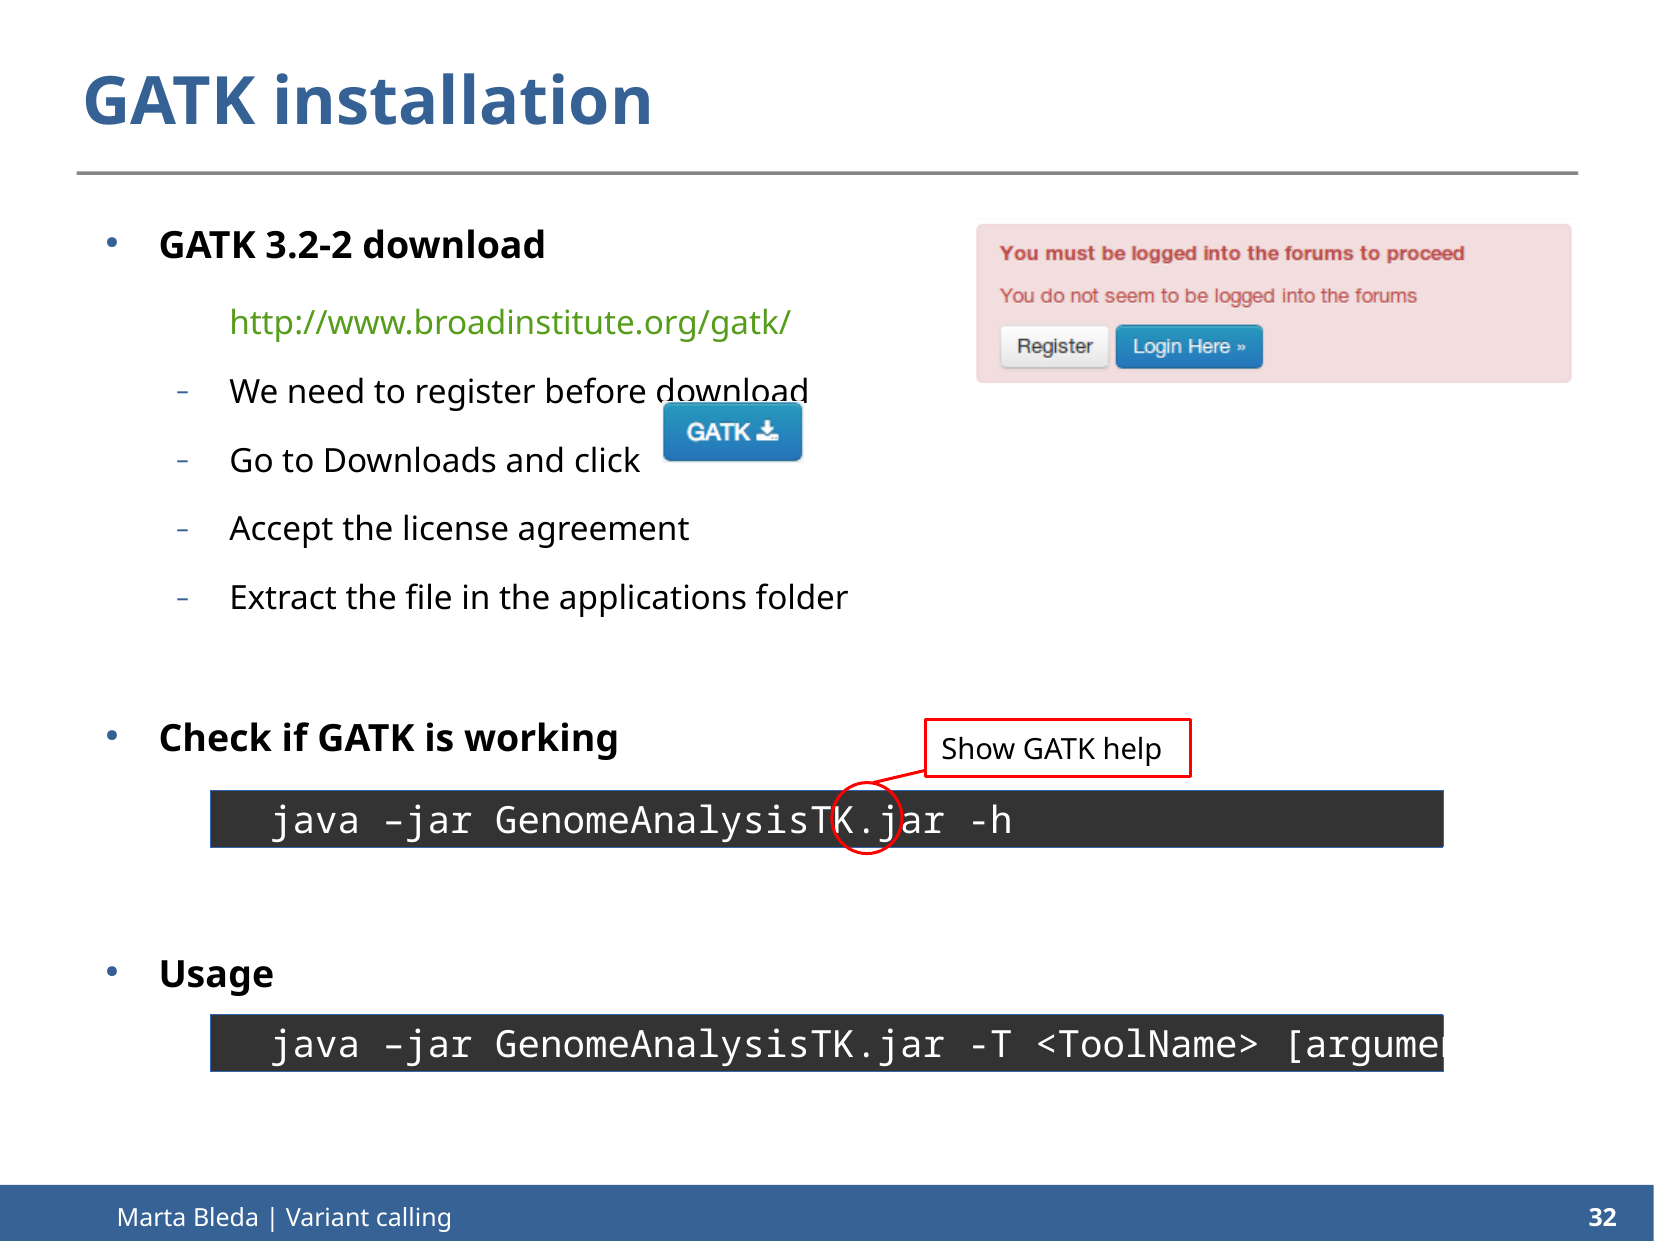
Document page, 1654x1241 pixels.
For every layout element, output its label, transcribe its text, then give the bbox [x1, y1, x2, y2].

text_box java –jar GenomeAnalysisTK.jar -h [836, 790, 900, 848]
text_box java –jar GenomeAnalysisTK.jar -T <ToolName> [arguments] [210, 1014, 1444, 1072]
title GATK installation [82, 49, 1571, 148]
list GATK 3.2-2 download http://www.broadinstitute.org/gatk/ We need to register before download Go to Downloads and click Accept the license agreement Extract the file in the applications folder Check if GATK is working Usage [87, 218, 1632, 1053]
text_box Show GATK help [925, 719, 1191, 771]
text_box java –jar GenomeAnalysisTK.jar -h [210, 790, 844, 848]
picture [972, 218, 1578, 391]
picture [662, 401, 804, 463]
picture [74, 170, 1580, 175]
text_box java –jar GenomeAnalysisTK.jar -h [890, 790, 1444, 848]
